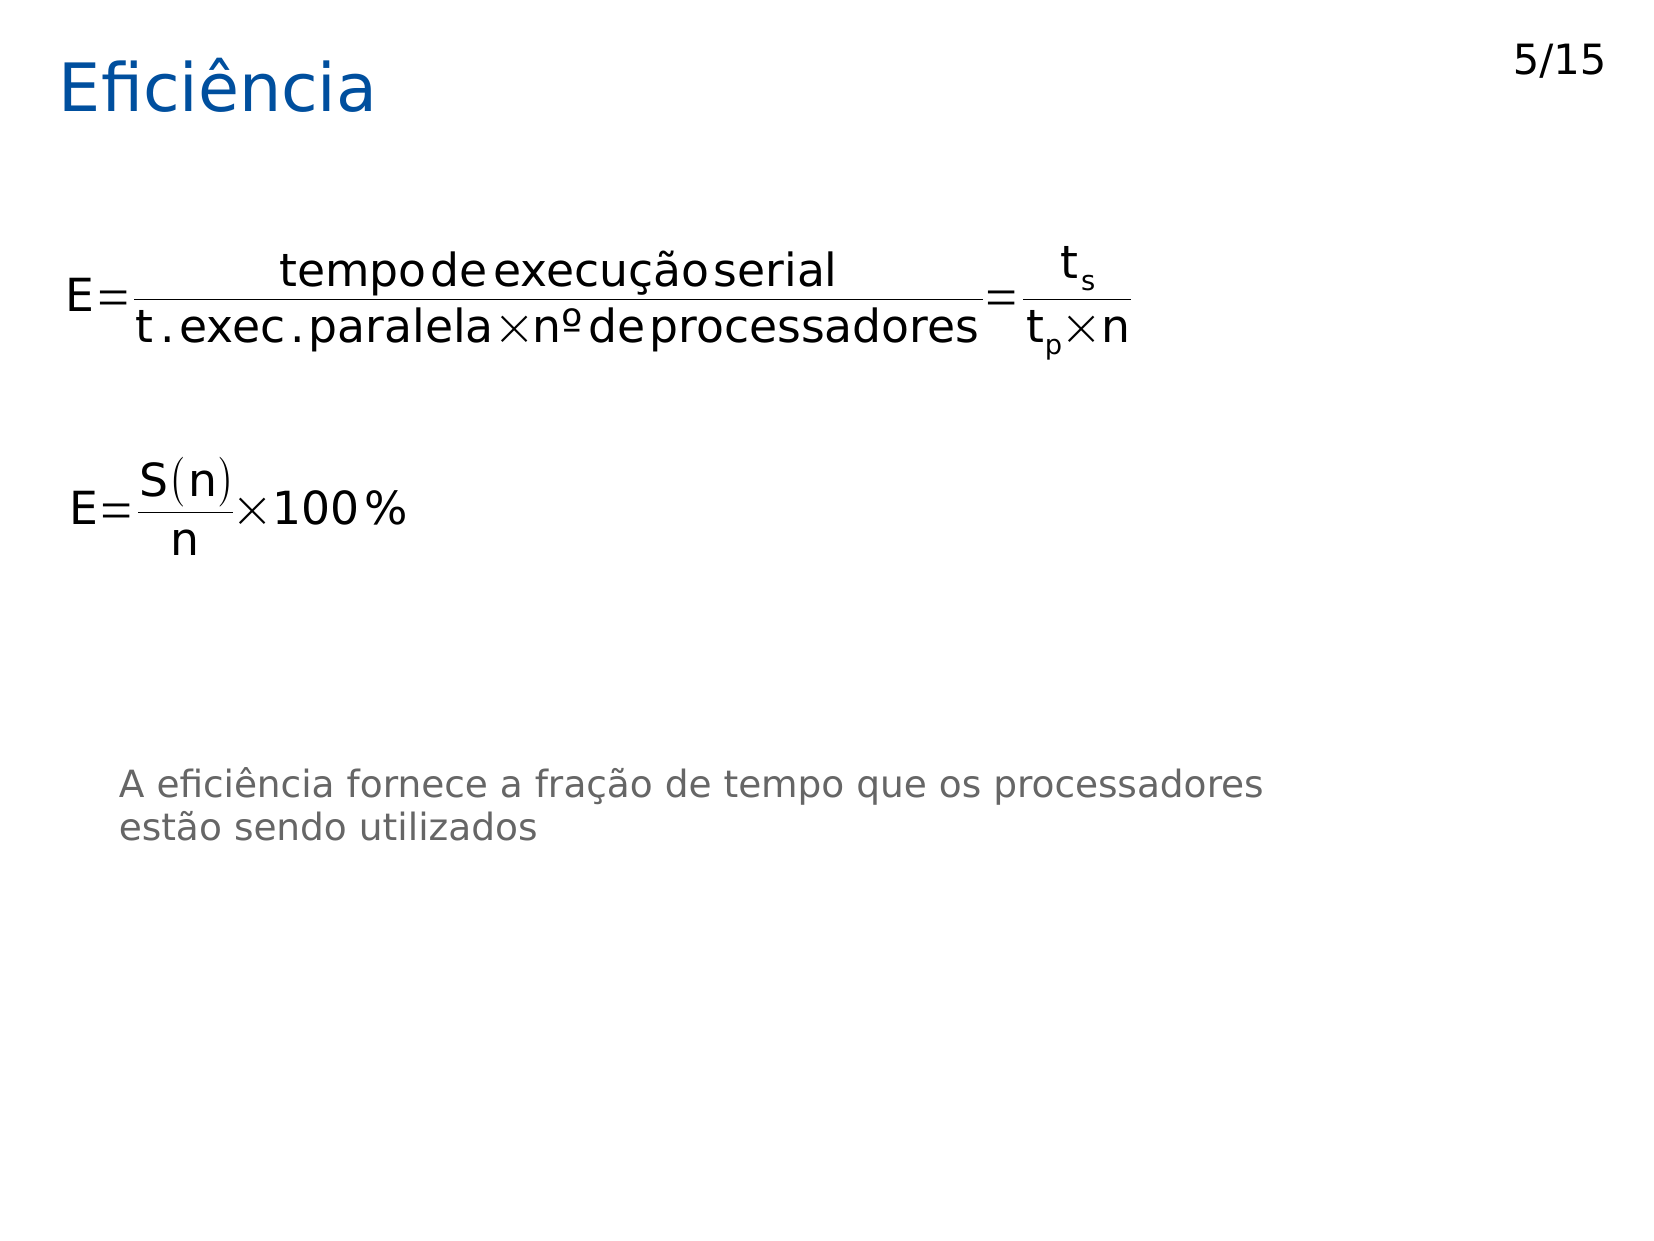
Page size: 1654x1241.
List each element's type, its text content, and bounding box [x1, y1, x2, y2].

text_box A eficiência fornece a fração de tempo que os processadores estão sendo utilizados [104, 755, 1386, 858]
title Eficiência [59, 29, 1506, 148]
chart [63, 453, 414, 567]
chart [59, 236, 1139, 362]
